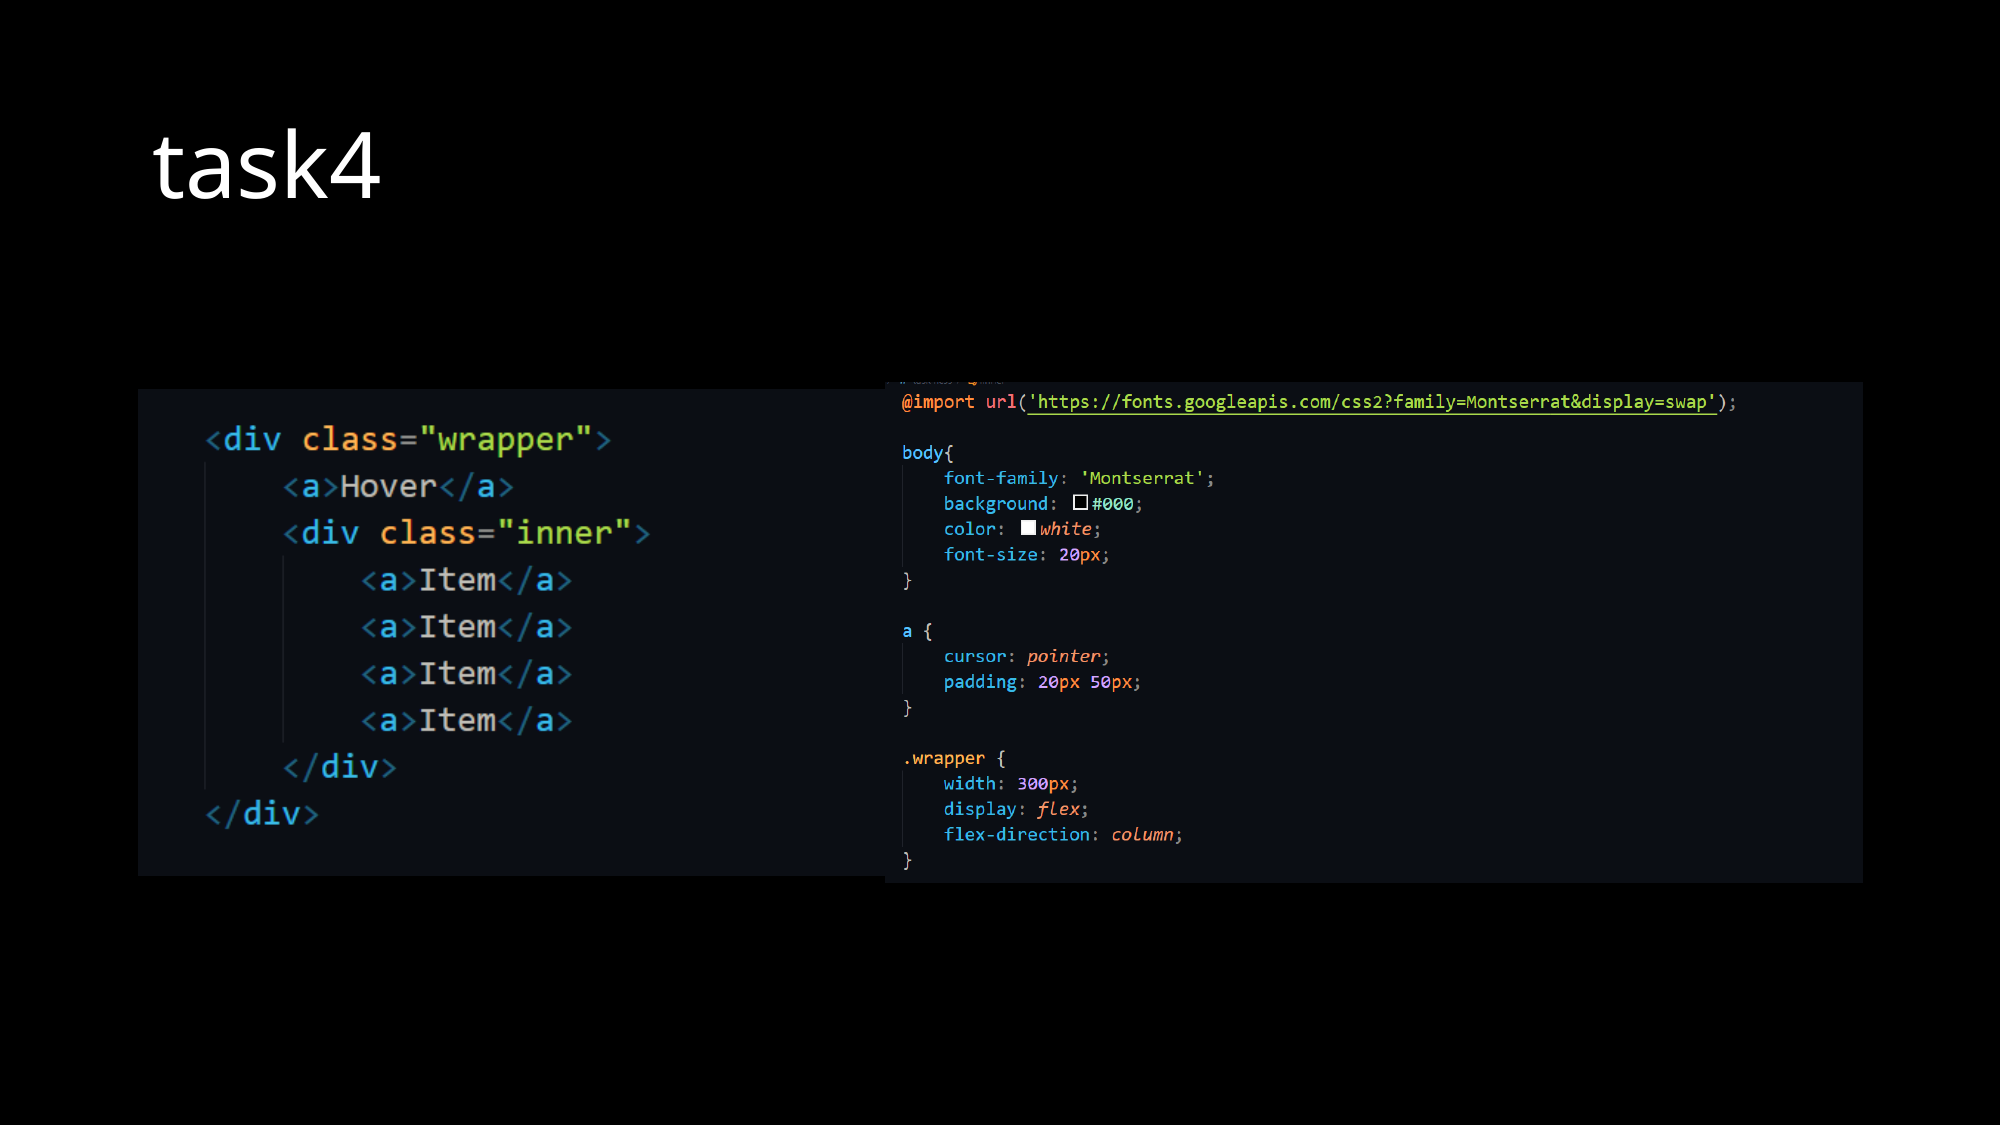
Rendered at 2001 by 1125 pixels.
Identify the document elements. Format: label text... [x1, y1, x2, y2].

title task4 [137, 59, 1863, 278]
picture [138, 382, 1863, 883]
